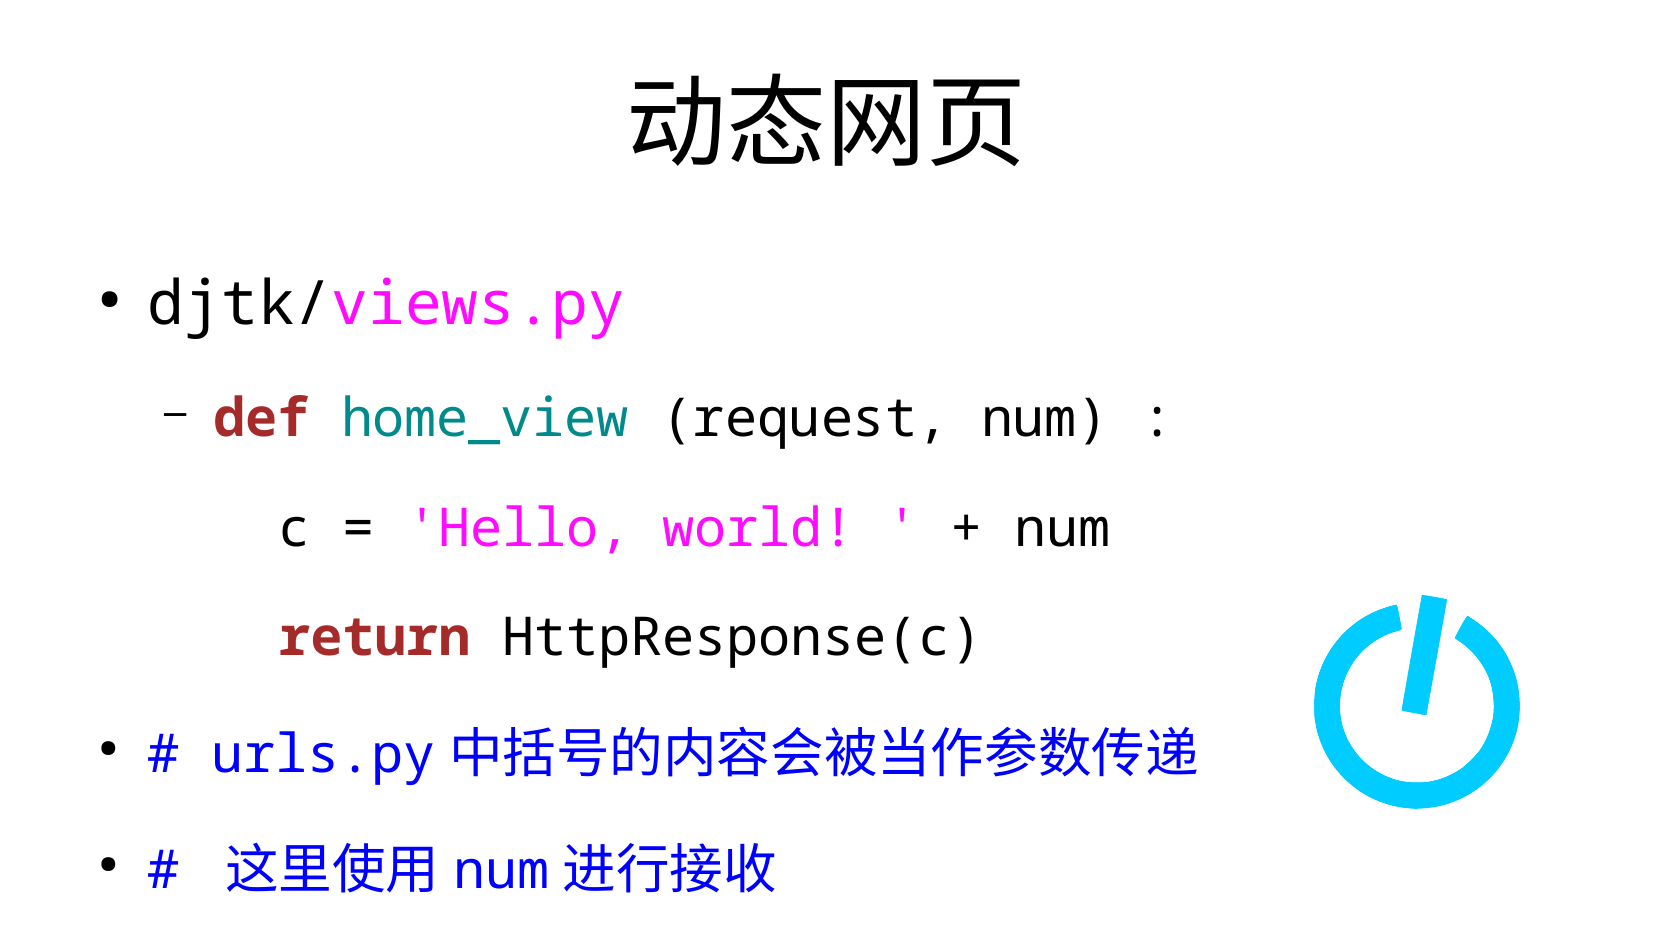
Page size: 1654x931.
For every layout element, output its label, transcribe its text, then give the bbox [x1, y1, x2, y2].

title 动态网页 [82, 37, 1571, 193]
list djtk/views.py def home_view (request, num) : c = 'Hello, world! ' + num return HttpResponse(c) # urls.py中括号的内容会被当作参数传递 # 这里使用num进行接收 [82, 217, 1571, 910]
